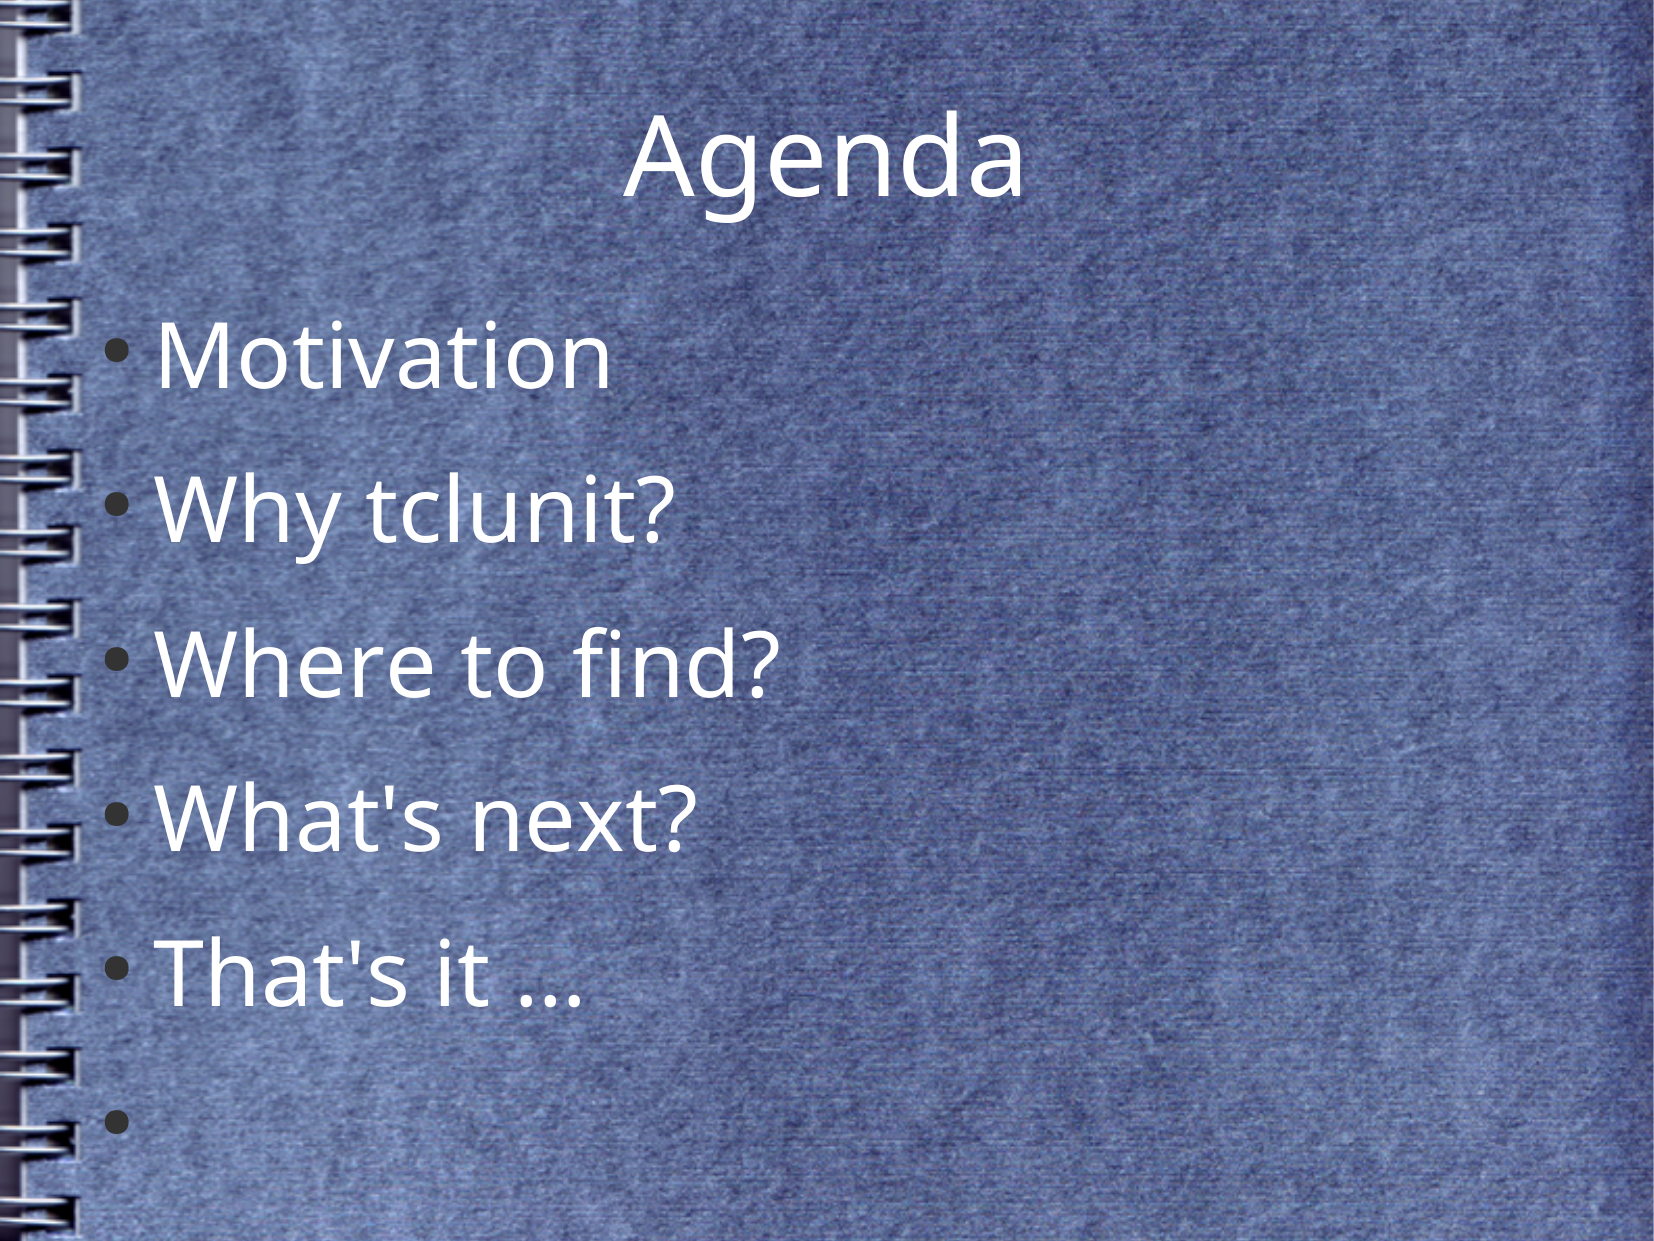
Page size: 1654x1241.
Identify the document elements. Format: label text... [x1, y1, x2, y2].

title Agenda [82, 49, 1571, 257]
list Motivation Why tclunit? Where to find? What's next? That's it … [82, 290, 1571, 1109]
picture [0, 0, 1654, 1241]
